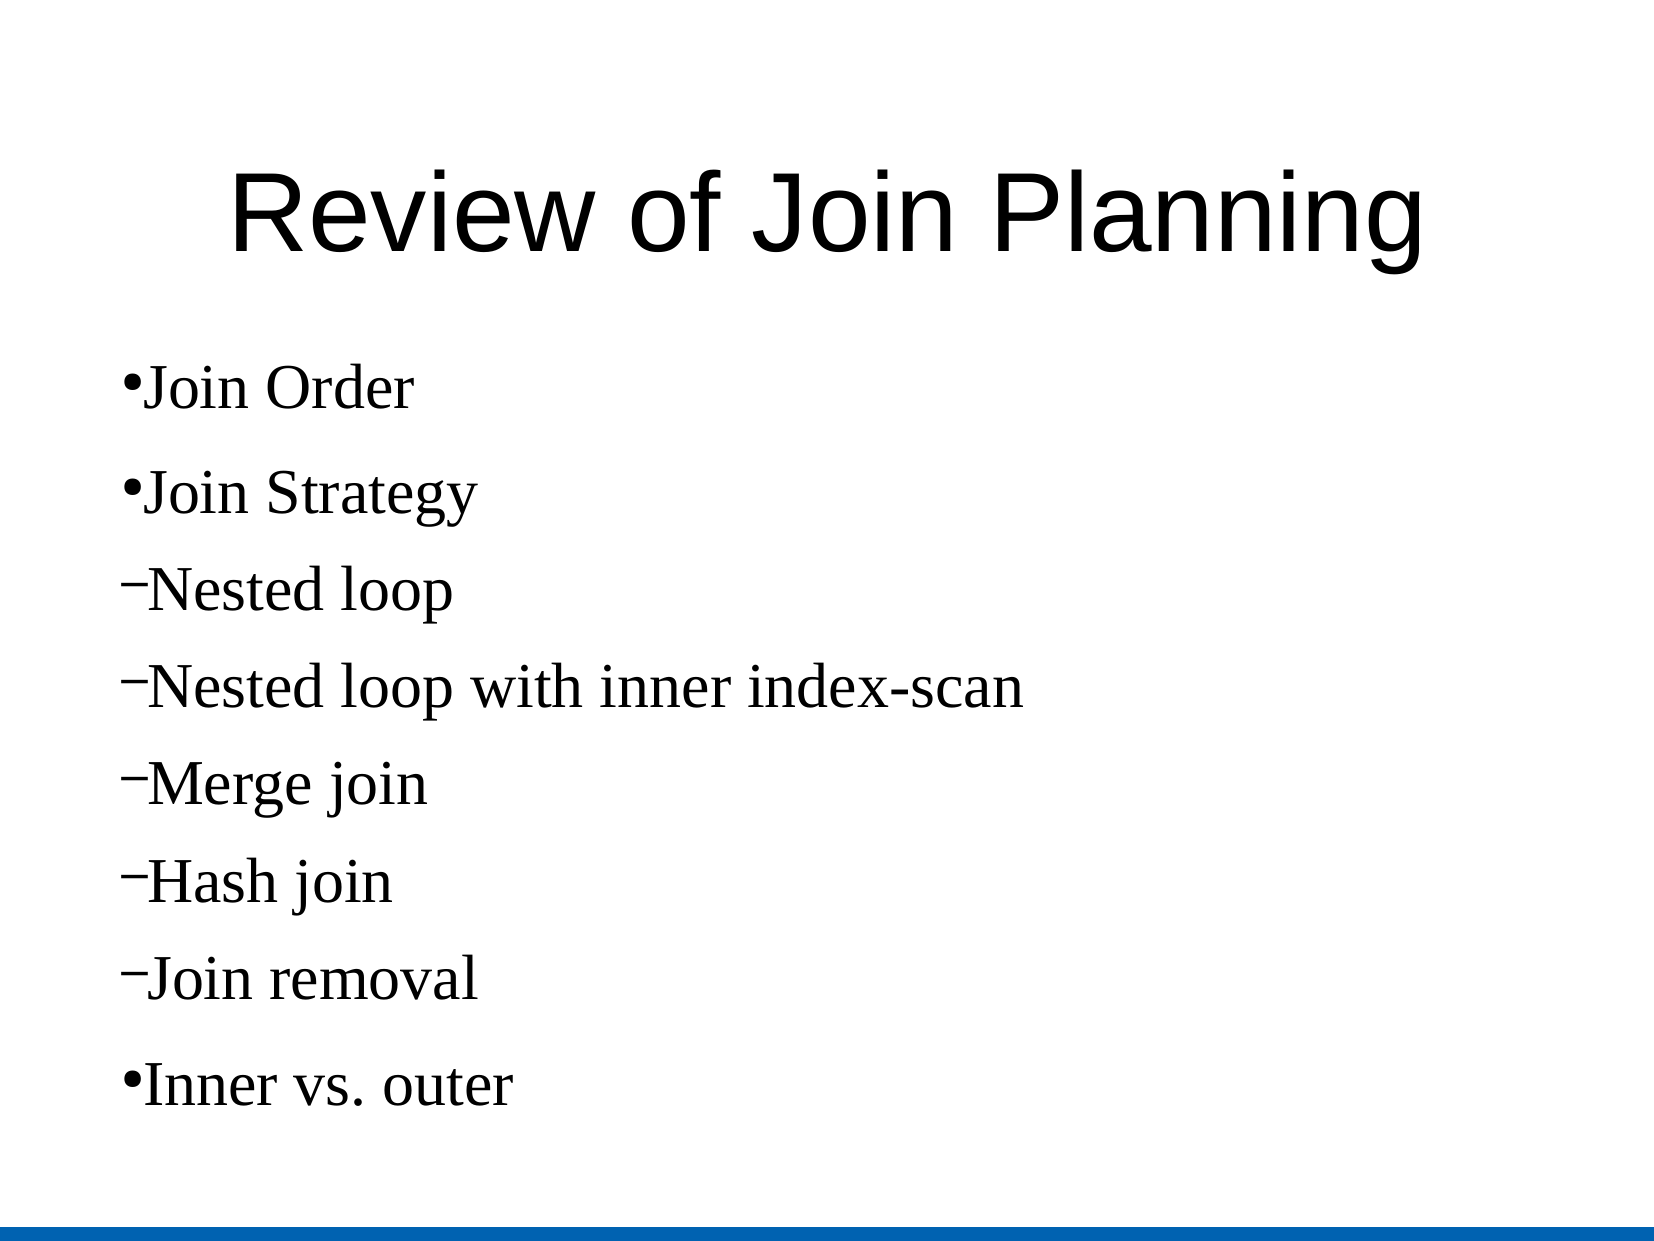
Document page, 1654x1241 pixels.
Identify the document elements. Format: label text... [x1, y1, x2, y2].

title Review of Join Planning [121, 102, 1533, 311]
list Join Order Join Strategy Nested loop Nested loop with inner index-scan Merge join Hash join Join removal Inner vs. outer [121, 344, 1533, 1127]
